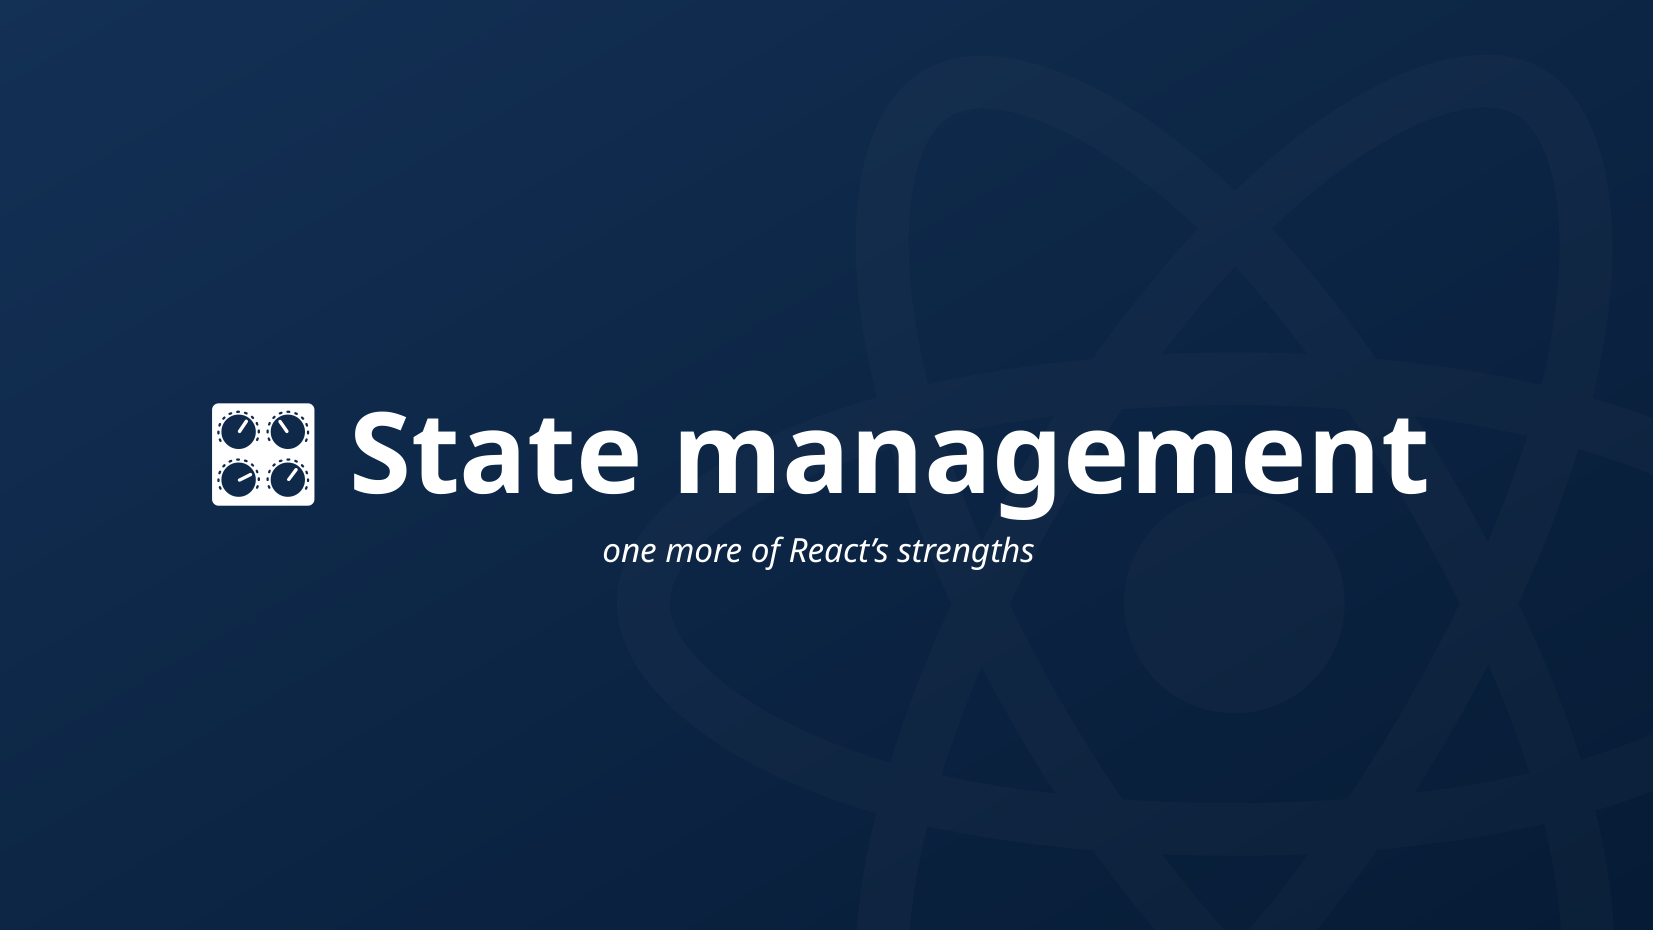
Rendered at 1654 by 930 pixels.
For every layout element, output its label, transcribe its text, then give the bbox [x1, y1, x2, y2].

title 🎛 State management one more of React’s strengths [75, 373, 1563, 573]
